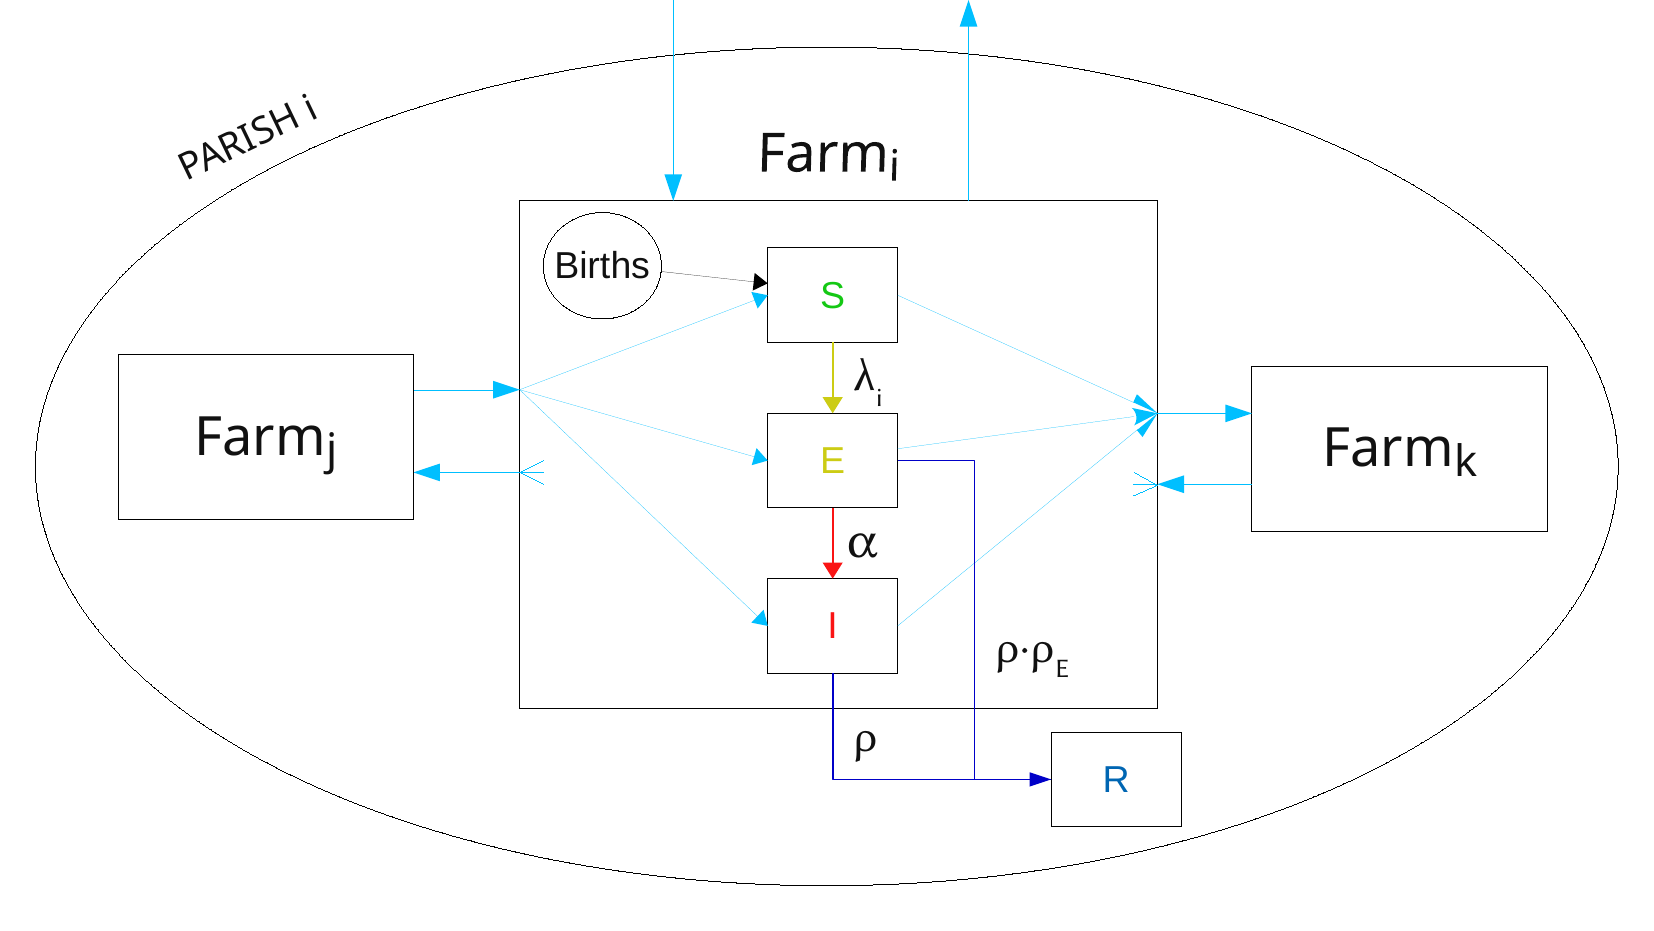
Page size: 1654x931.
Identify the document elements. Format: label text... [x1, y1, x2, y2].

text_box λi [838, 342, 910, 446]
text_box PARISH i [154, 79, 341, 194]
text_box ρ·ρE [980, 614, 1123, 718]
text_box Births [543, 212, 662, 319]
text_box ρ [838, 702, 910, 793]
text_box Farmi [708, 118, 949, 189]
text_box Farmj [118, 354, 414, 520]
text_box [35, 47, 1619, 886]
text_box I [767, 578, 898, 674]
text_box α [832, 502, 892, 605]
text_box E [767, 413, 898, 508]
text_box R [1051, 732, 1182, 827]
text_box Farmk [1251, 366, 1548, 532]
text_box S [767, 247, 898, 343]
